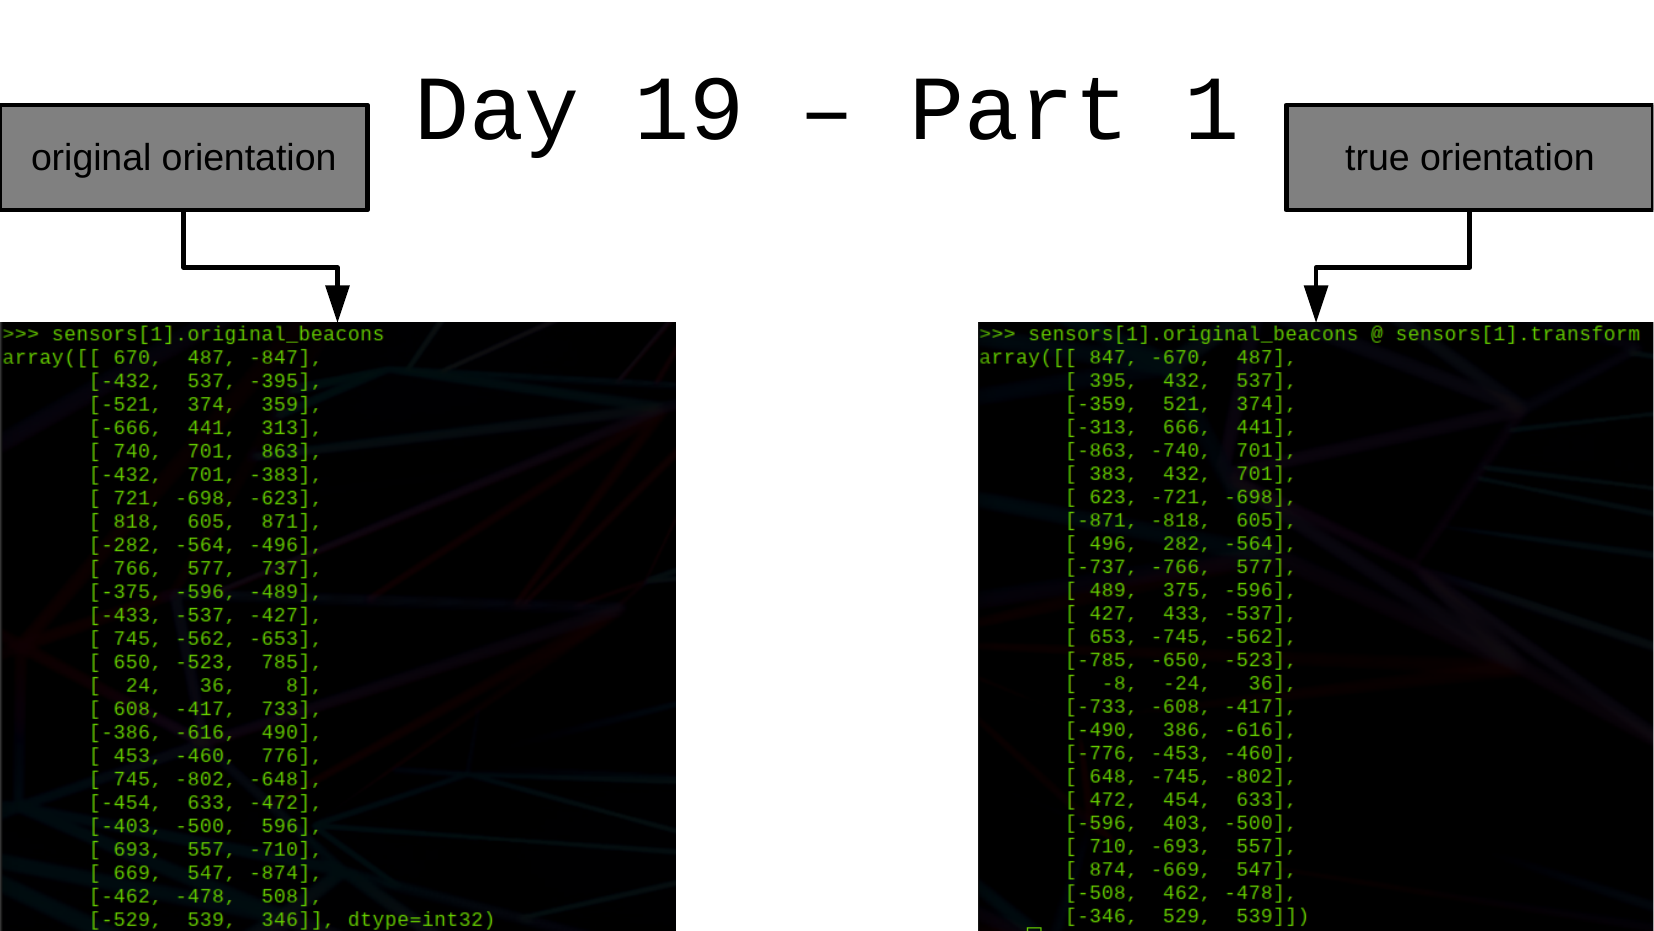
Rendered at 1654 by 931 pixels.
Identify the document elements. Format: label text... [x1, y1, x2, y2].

title Day 19 – Part 1 [82, 37, 1571, 193]
picture [0, 322, 676, 931]
picture [978, 322, 1654, 931]
text_box true orientation [1286, 105, 1654, 211]
text_box original orientation [0, 105, 368, 211]
